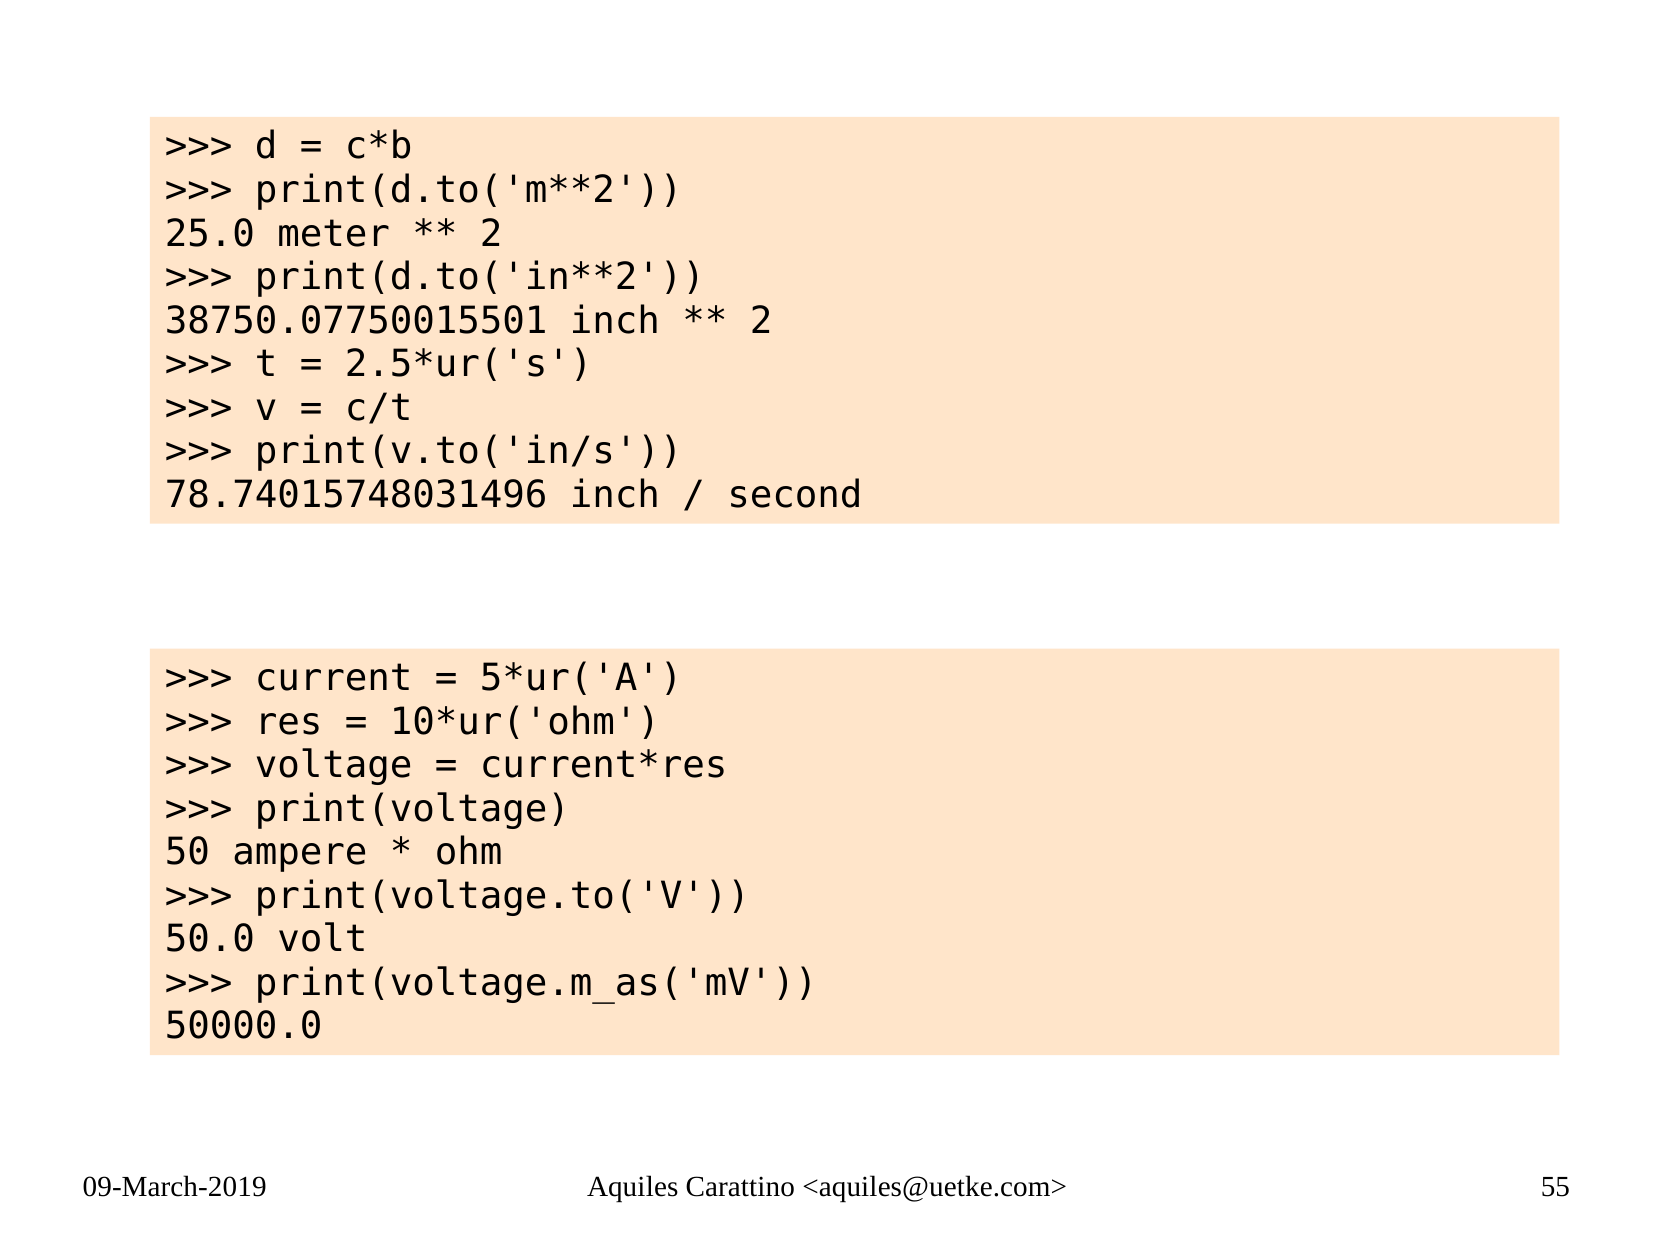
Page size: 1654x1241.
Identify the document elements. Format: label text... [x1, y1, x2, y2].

text_box >>> d = c*b >>> print(d.to('m**2')) 25.0 meter ** 2 >>> print(d.to('in**2')) 38750.07750015501 inch ** 2 >>> t = 2.5*ur('s') >>> v = c/t >>> print(v.to('in/s')) 78.74015748031496 inch / second [149, 116, 1560, 524]
text_box >>> current = 5*ur('A') >>> res = 10*ur('ohm') >>> voltage = current*res >>> print(voltage) 50 ampere * ohm >>> print(voltage.to('V')) 50.0 volt >>> print(voltage.m_as('mV')) 50000.0 [149, 648, 1560, 1056]
